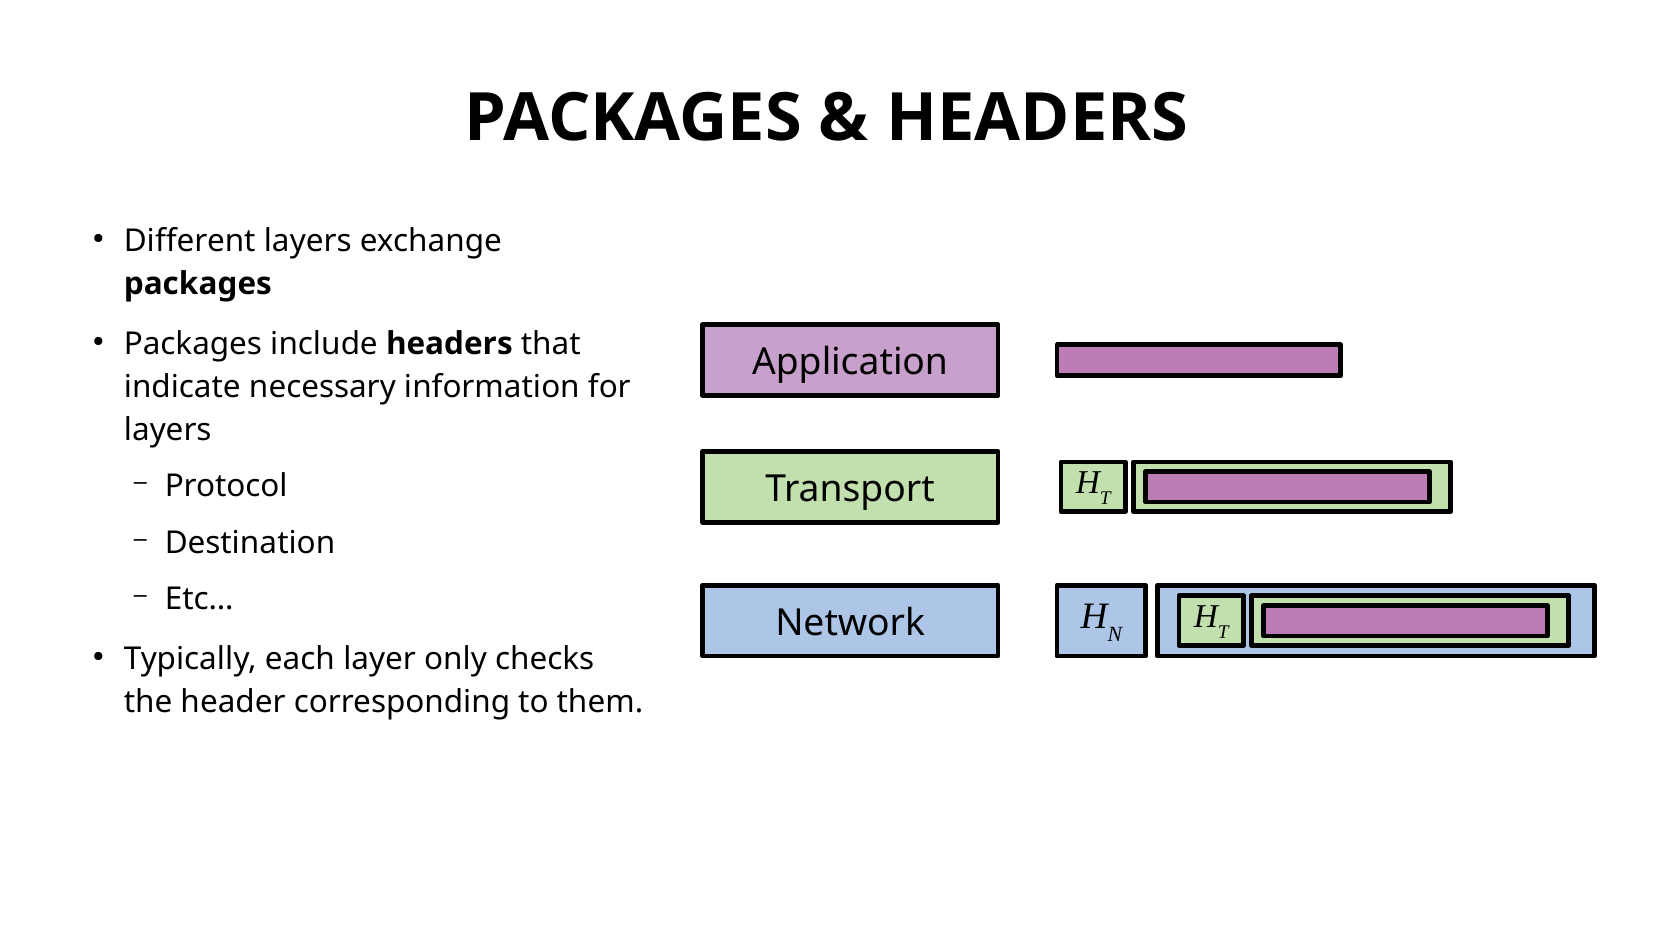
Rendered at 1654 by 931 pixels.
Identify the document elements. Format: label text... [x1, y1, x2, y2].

text_box Network [702, 585, 998, 657]
text_box Transport [702, 451, 998, 523]
text_box [1057, 344, 1341, 376]
text_box Application [702, 324, 998, 396]
text_box HT [1060, 461, 1126, 512]
title PACKAGES & HEADERS [82, 36, 1571, 193]
text_box HT [1179, 595, 1244, 646]
text_box [1133, 461, 1451, 512]
text_box HN [1056, 585, 1146, 657]
text_box [1157, 585, 1595, 657]
list Different layers exchange packages Packages include headers that indicate necessary information for layers Protocol Destination Etc… Typically, each layer only checks the header corresponding to them. [82, 217, 650, 757]
